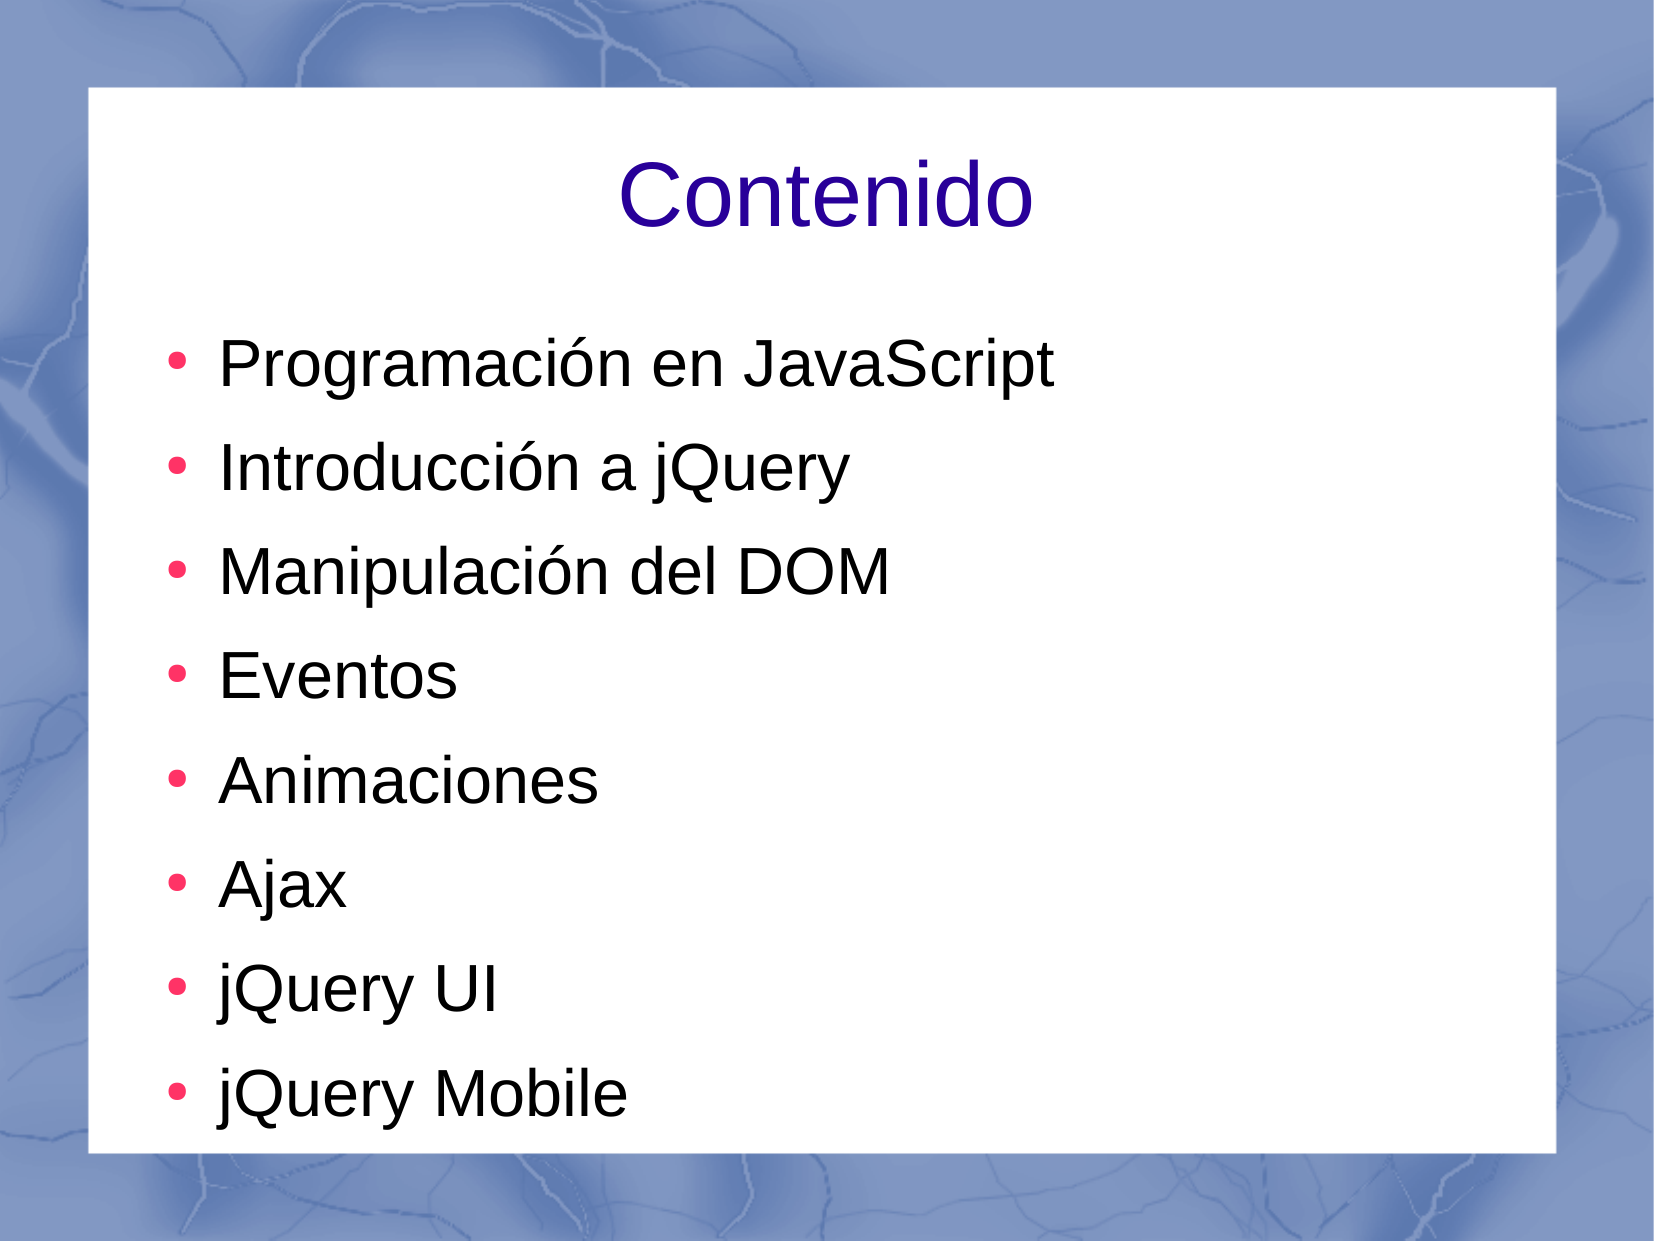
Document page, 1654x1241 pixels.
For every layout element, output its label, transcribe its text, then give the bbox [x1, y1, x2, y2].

title Contenido [118, 90, 1536, 298]
list Programación en JavaScript Introducción a jQuery Manipulación del DOM Eventos Animaciones Ajax jQuery UI jQuery Mobile [147, 325, 1506, 1232]
picture [0, 0, 1654, 1241]
